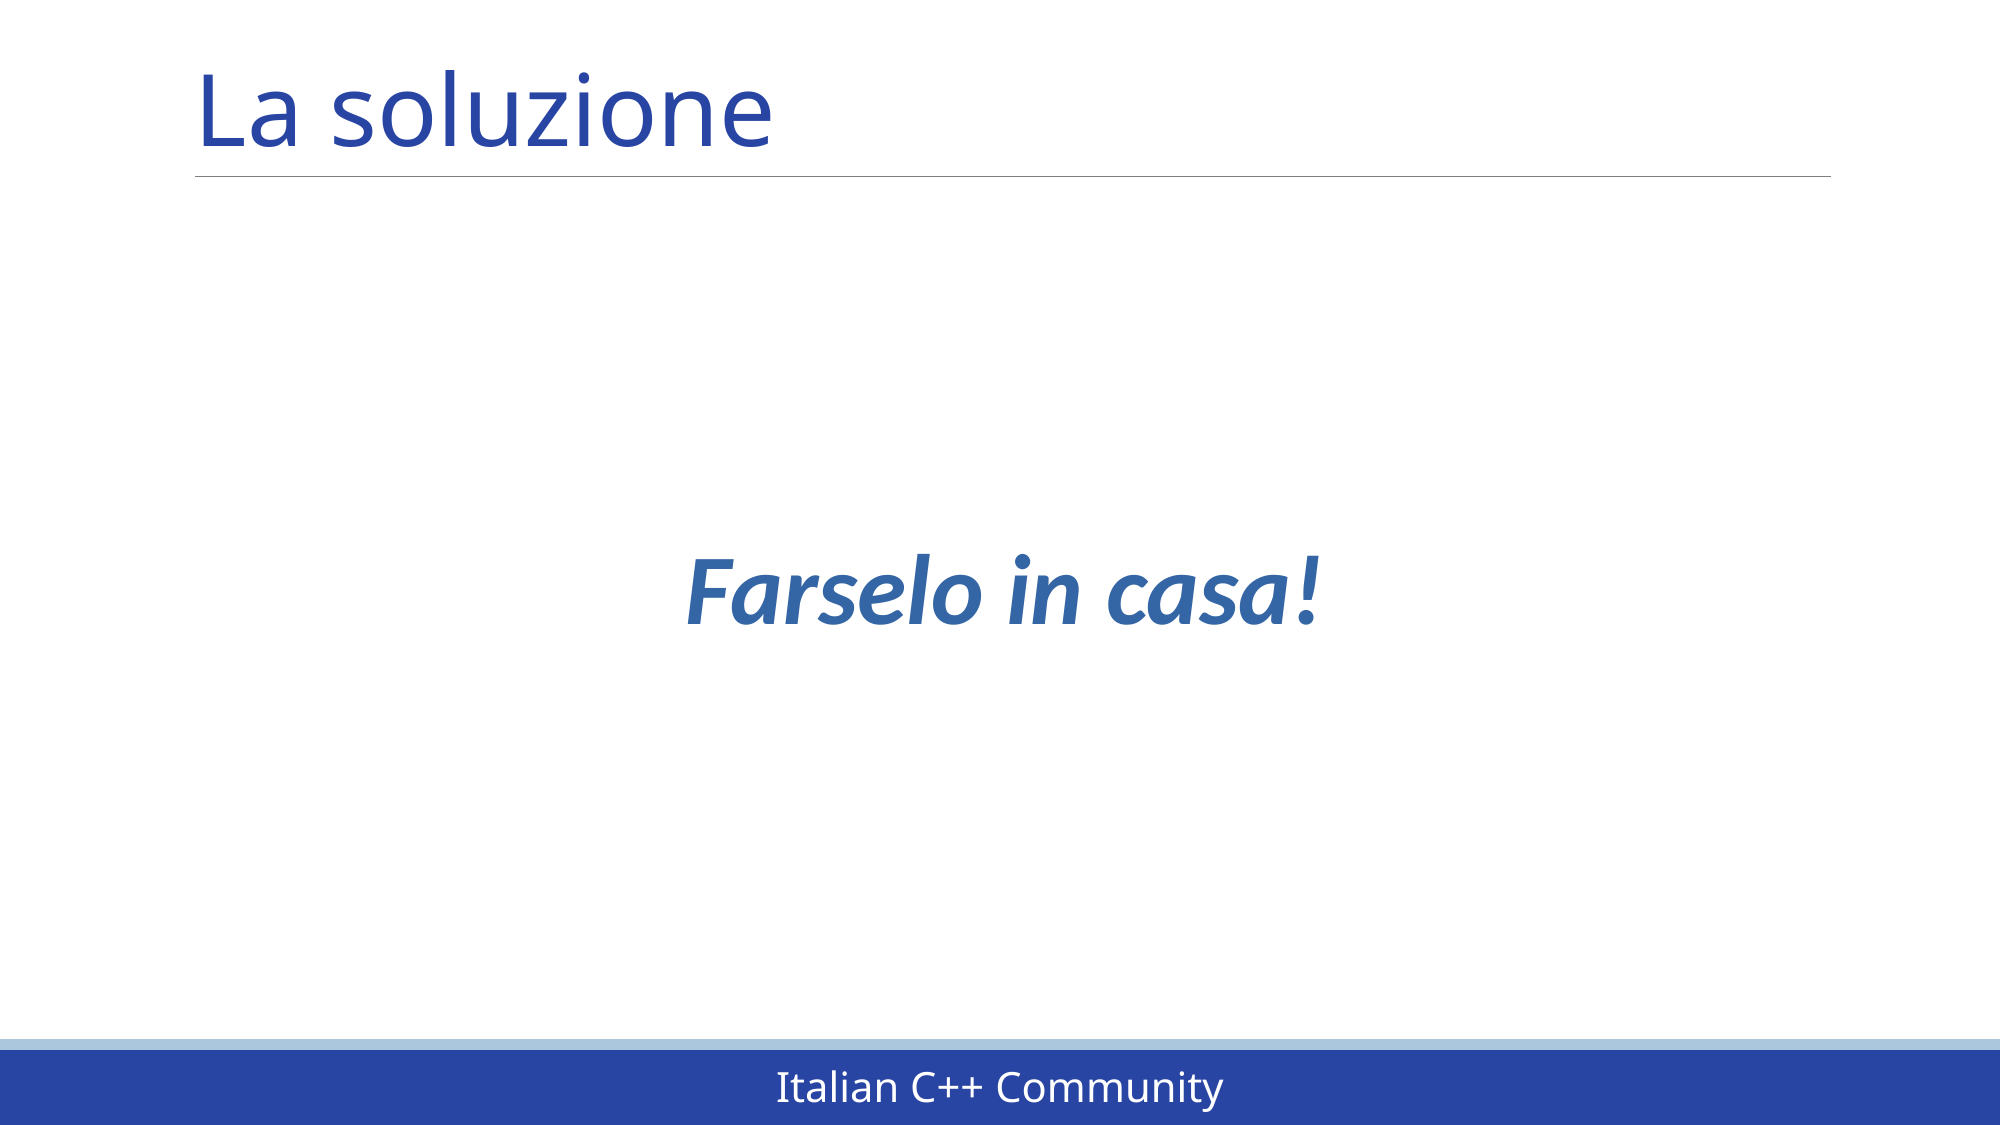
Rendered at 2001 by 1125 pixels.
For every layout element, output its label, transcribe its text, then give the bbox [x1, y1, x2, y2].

list Farselo in casa! [179, 202, 1830, 1011]
title La soluzione [179, 2, 1830, 175]
